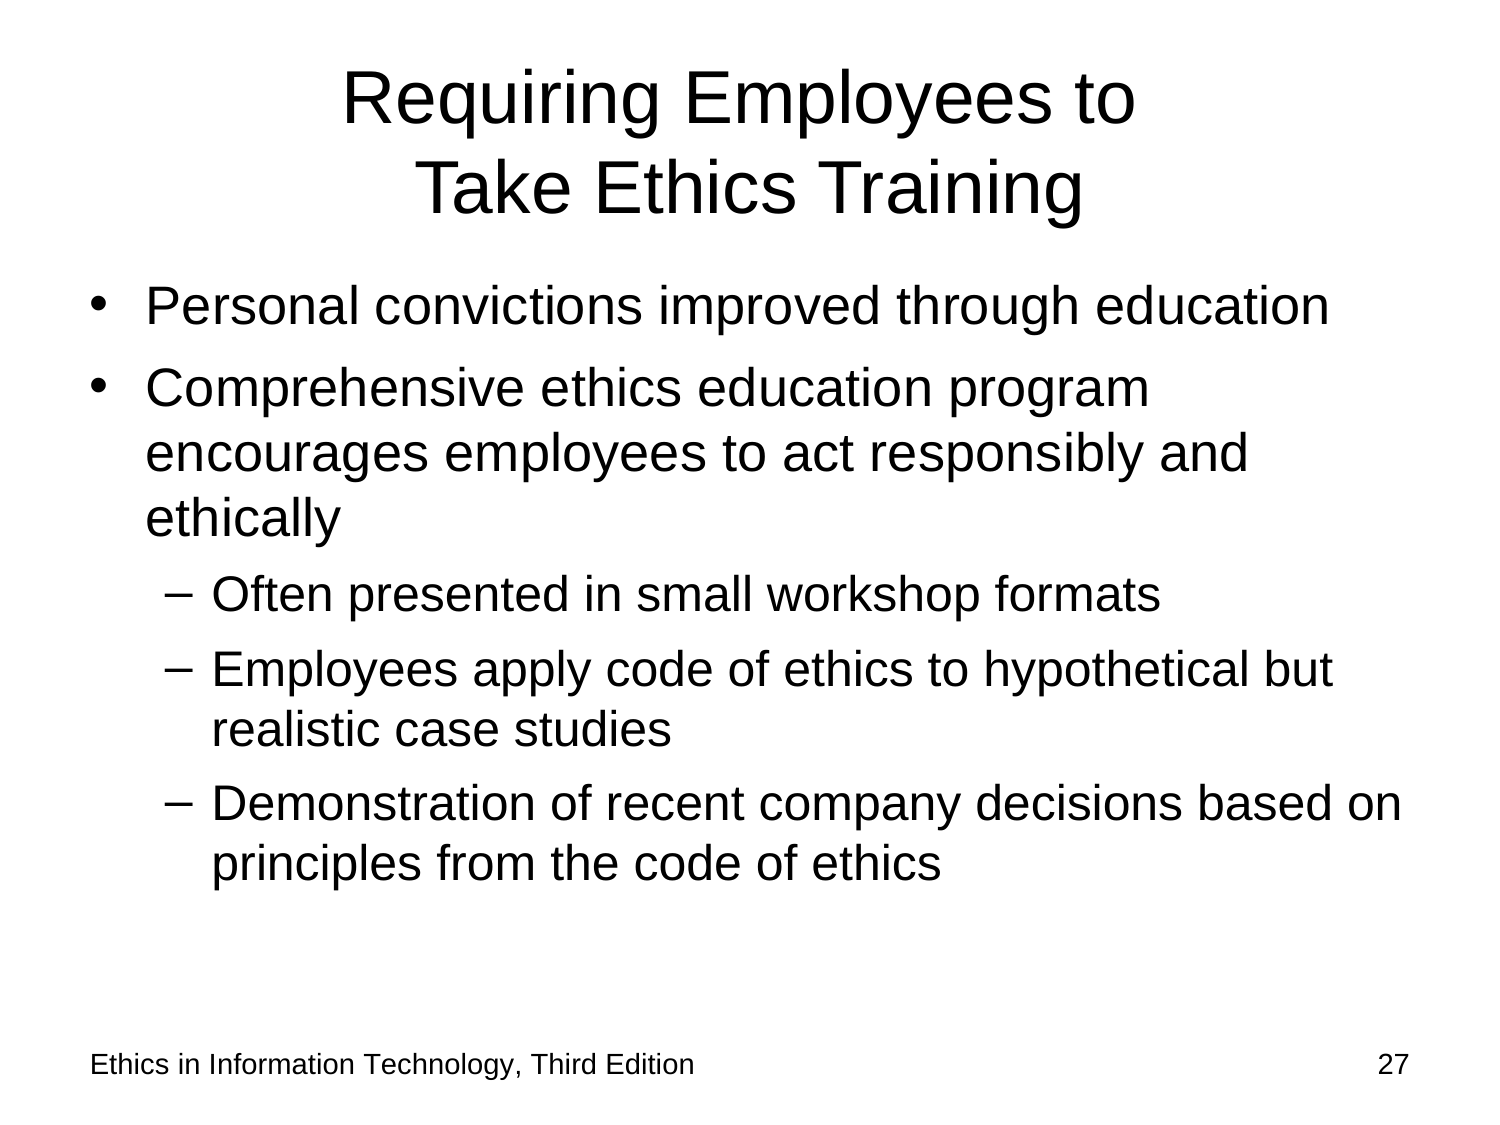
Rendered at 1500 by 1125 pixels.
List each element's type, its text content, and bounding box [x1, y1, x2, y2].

list Personal convictions improved through education Comprehensive ethics education program encourages employees to act responsibly and ethically Often presented in small workshop formats Employees apply code of ethics to hypothetical but realistic case studies Demonstration of recent company decisions based on principles from the code of ethics [75, 262, 1426, 905]
text_box <number> [1074, 1037, 1425, 1103]
text_box Ethics in Information Technology, Third Edition [74, 1037, 1074, 1103]
title Requiring Employees to Take Ethics Training [75, 40, 1426, 238]
